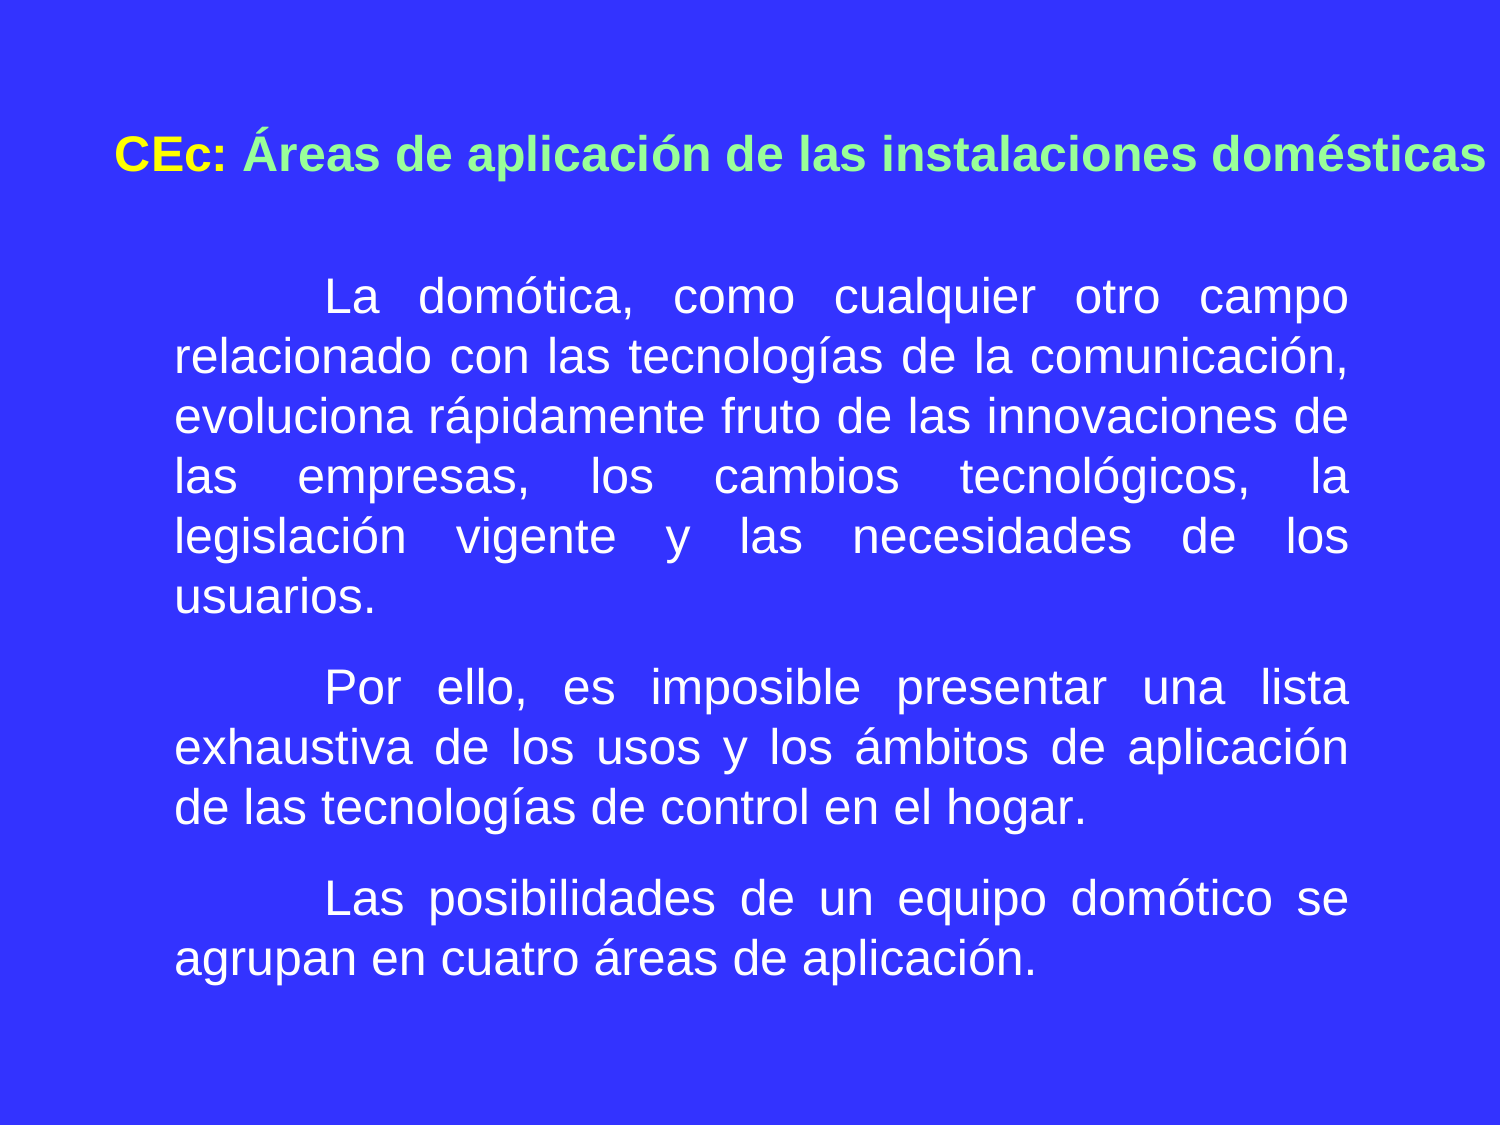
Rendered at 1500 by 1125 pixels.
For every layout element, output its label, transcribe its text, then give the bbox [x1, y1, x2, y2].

text_box CEc: Áreas de aplicación de las instalaciones domésticas [100, 113, 1500, 189]
text_box La domótica, como cualquier otro campo relacionado con las tecnologías de la comunicación, evoluciona rápidamente fruto de las innovaciones de las empresas, los cambios tecnológicos, la legislación vigente y las necesidades de los usuarios. Por ello, es imposible presentar una lista exhaustiva de los usos y los ámbitos de aplicación de las tecnologías de control en el hogar. Las posibilidades de un equipo domótico se agrupan en cuatro áreas de aplicación. [159, 255, 1365, 994]
